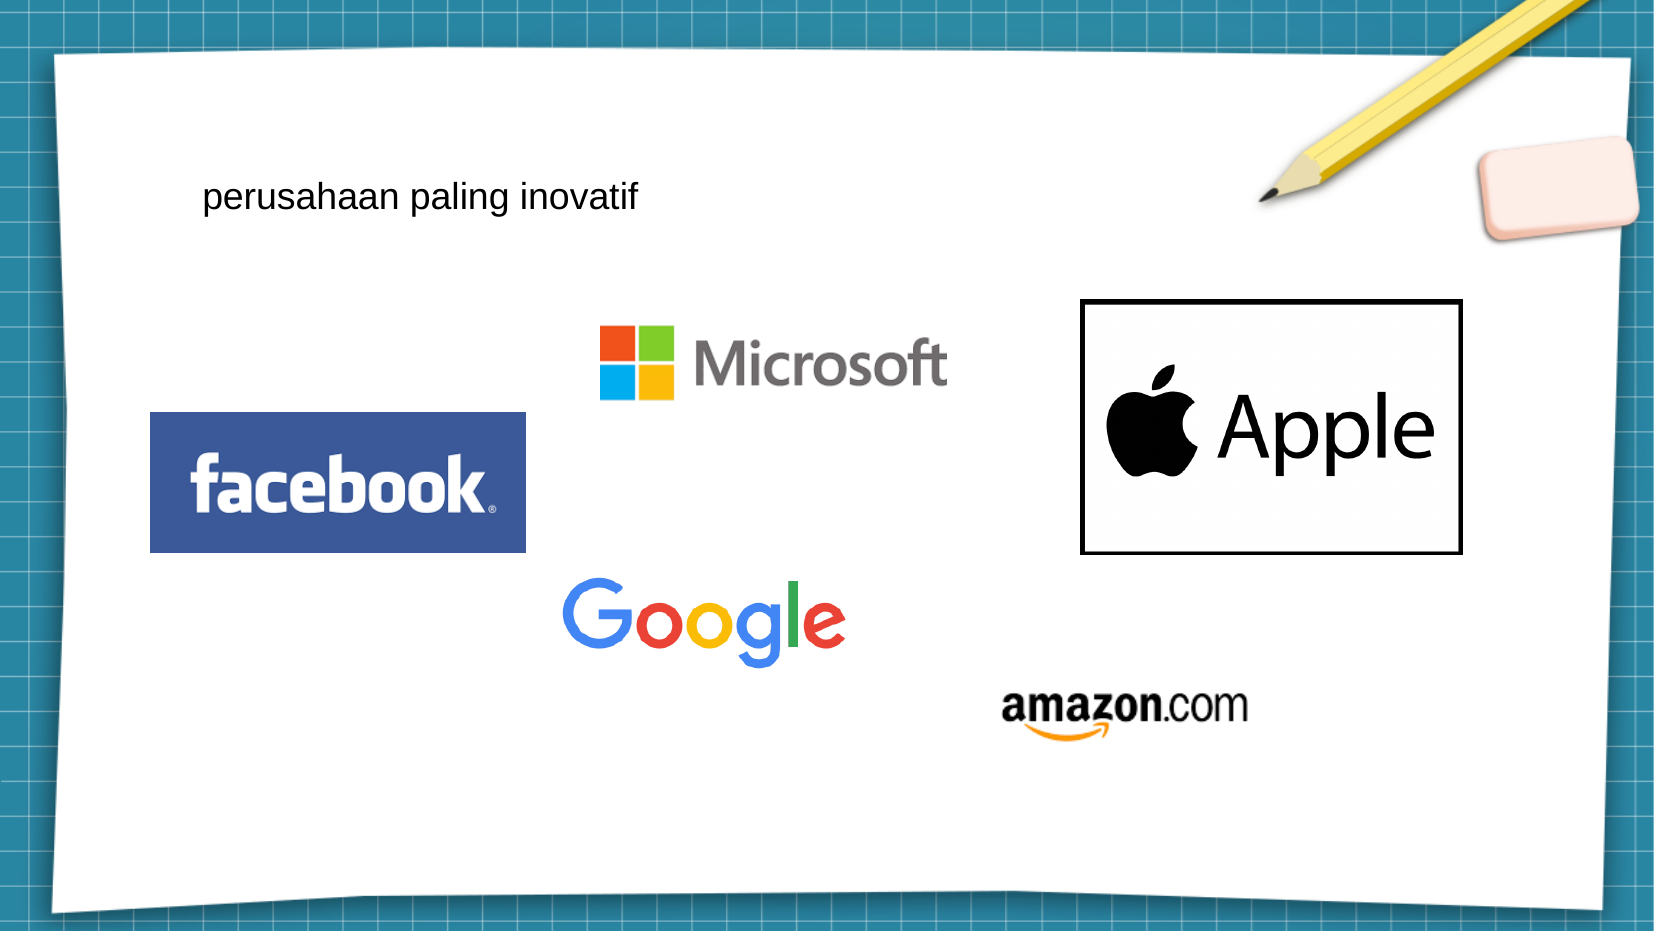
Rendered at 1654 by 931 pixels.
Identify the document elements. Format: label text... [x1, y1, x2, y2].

picture [0, 0, 1654, 931]
text_box perusahaan paling inovatif [187, 168, 654, 226]
